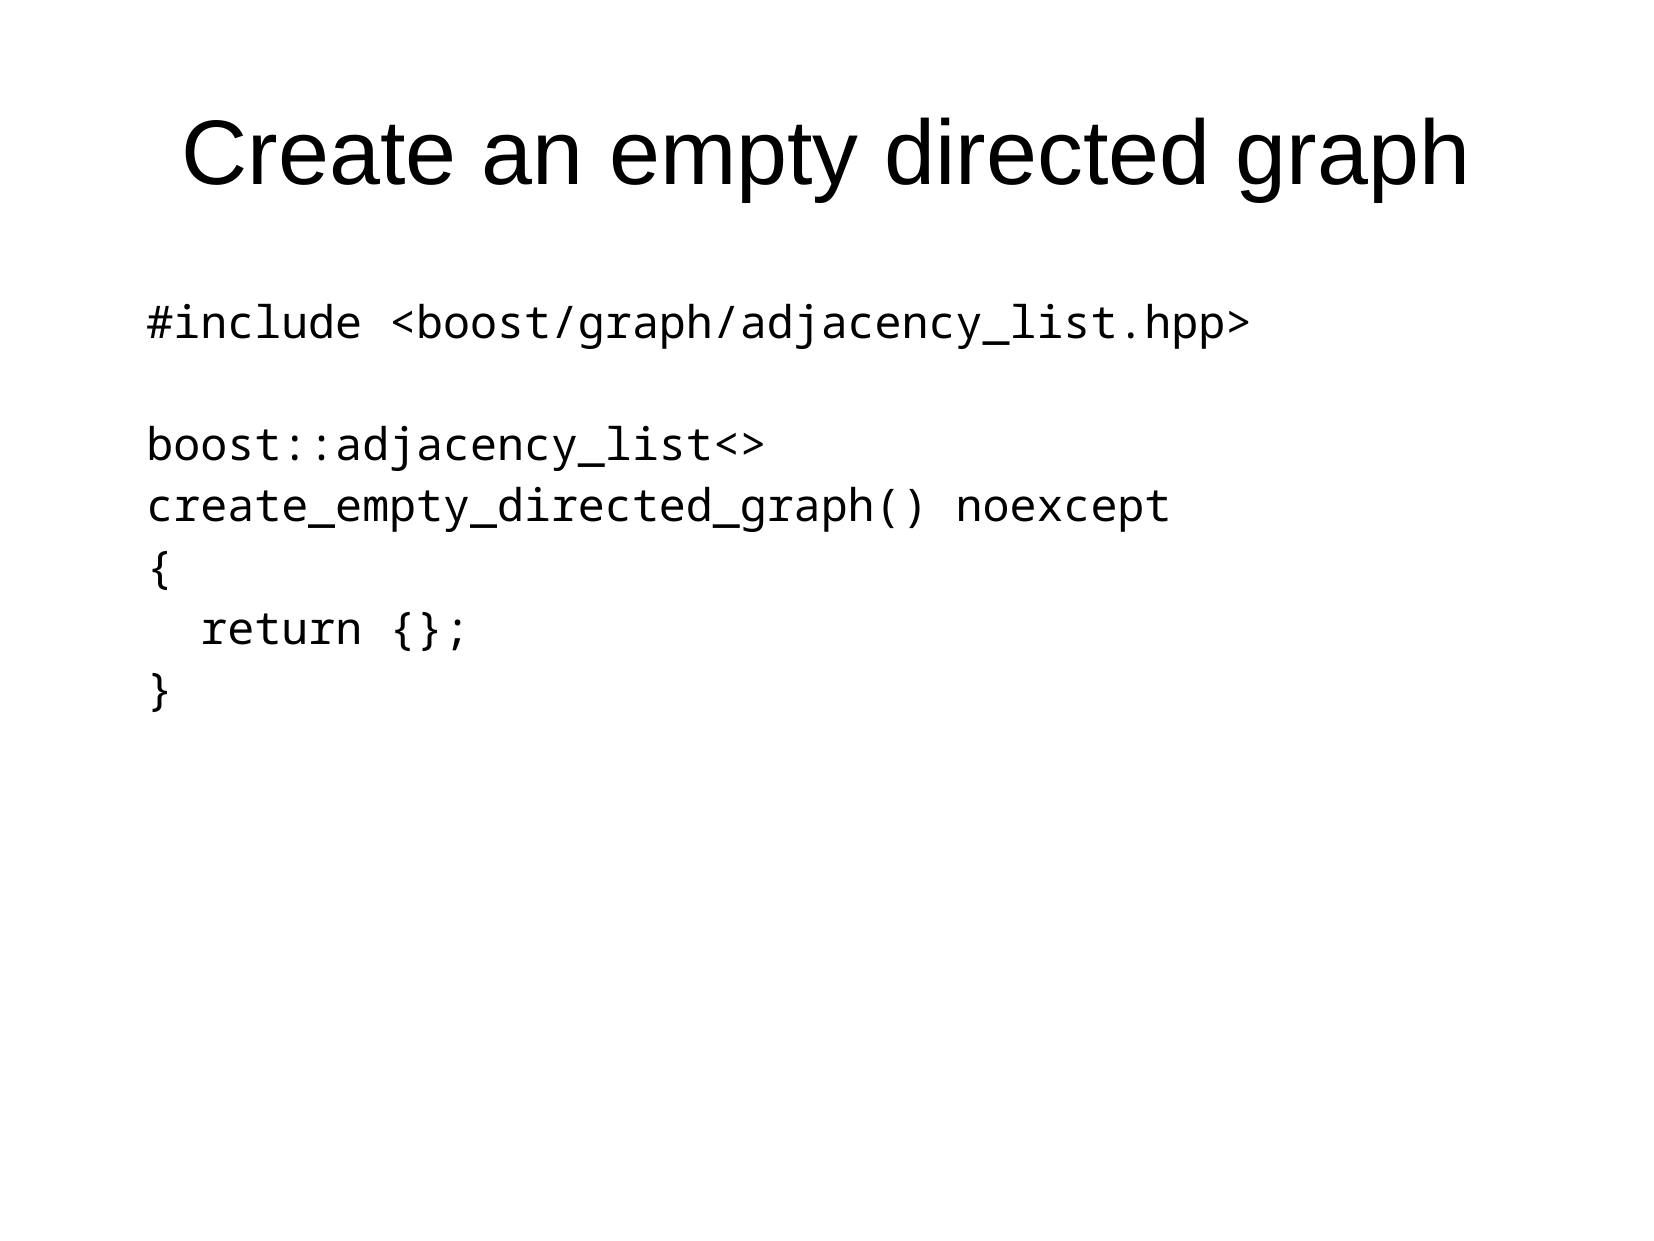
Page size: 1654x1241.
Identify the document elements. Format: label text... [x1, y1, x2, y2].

title Create an empty directed graph [82, 49, 1571, 257]
list #include <boost/graph/adjacency_list.hpp> boost::adjacency_list<> create_empty_directed_graph() noexcept { return {}; } [82, 290, 1571, 721]
